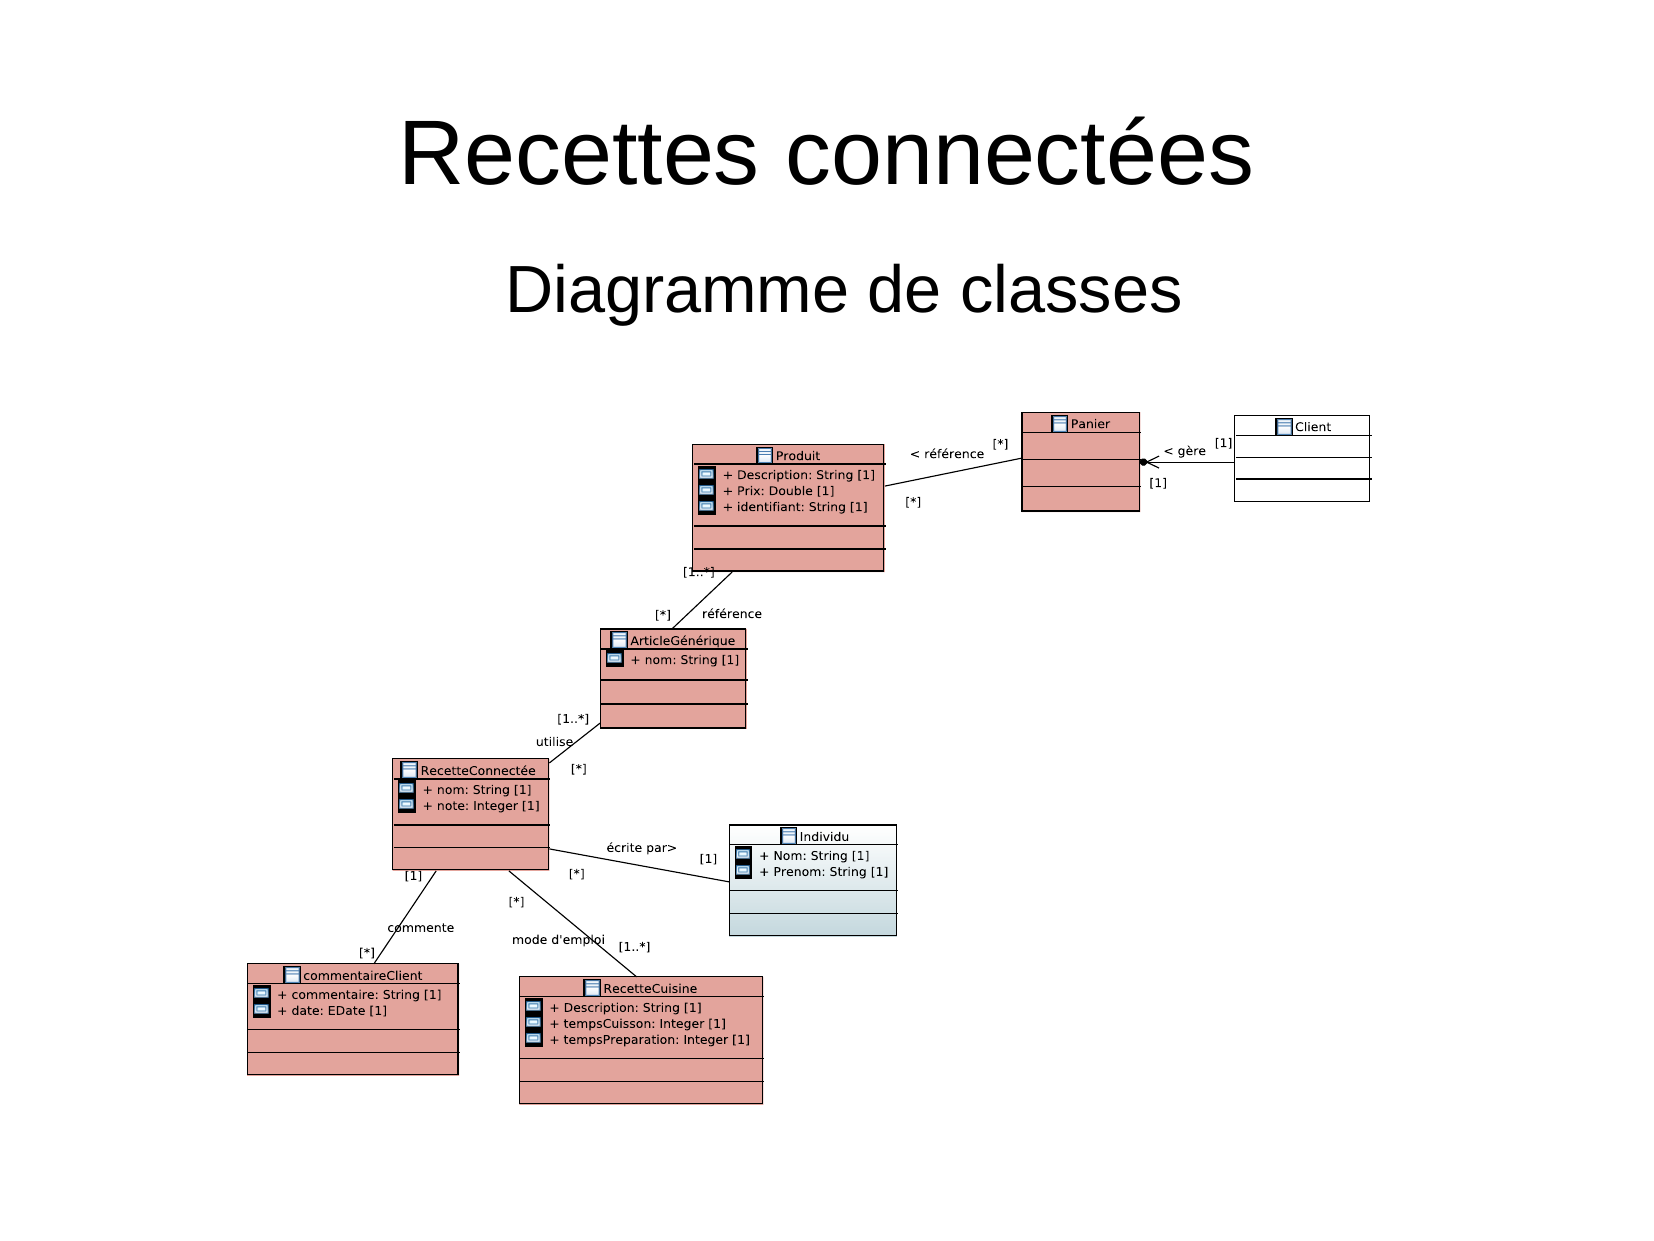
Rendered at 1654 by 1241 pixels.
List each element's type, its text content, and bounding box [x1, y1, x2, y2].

title Recettes connectées [82, 49, 1571, 236]
subtitle Diagramme de classes [82, 236, 1571, 343]
picture [236, 401, 1382, 1116]
